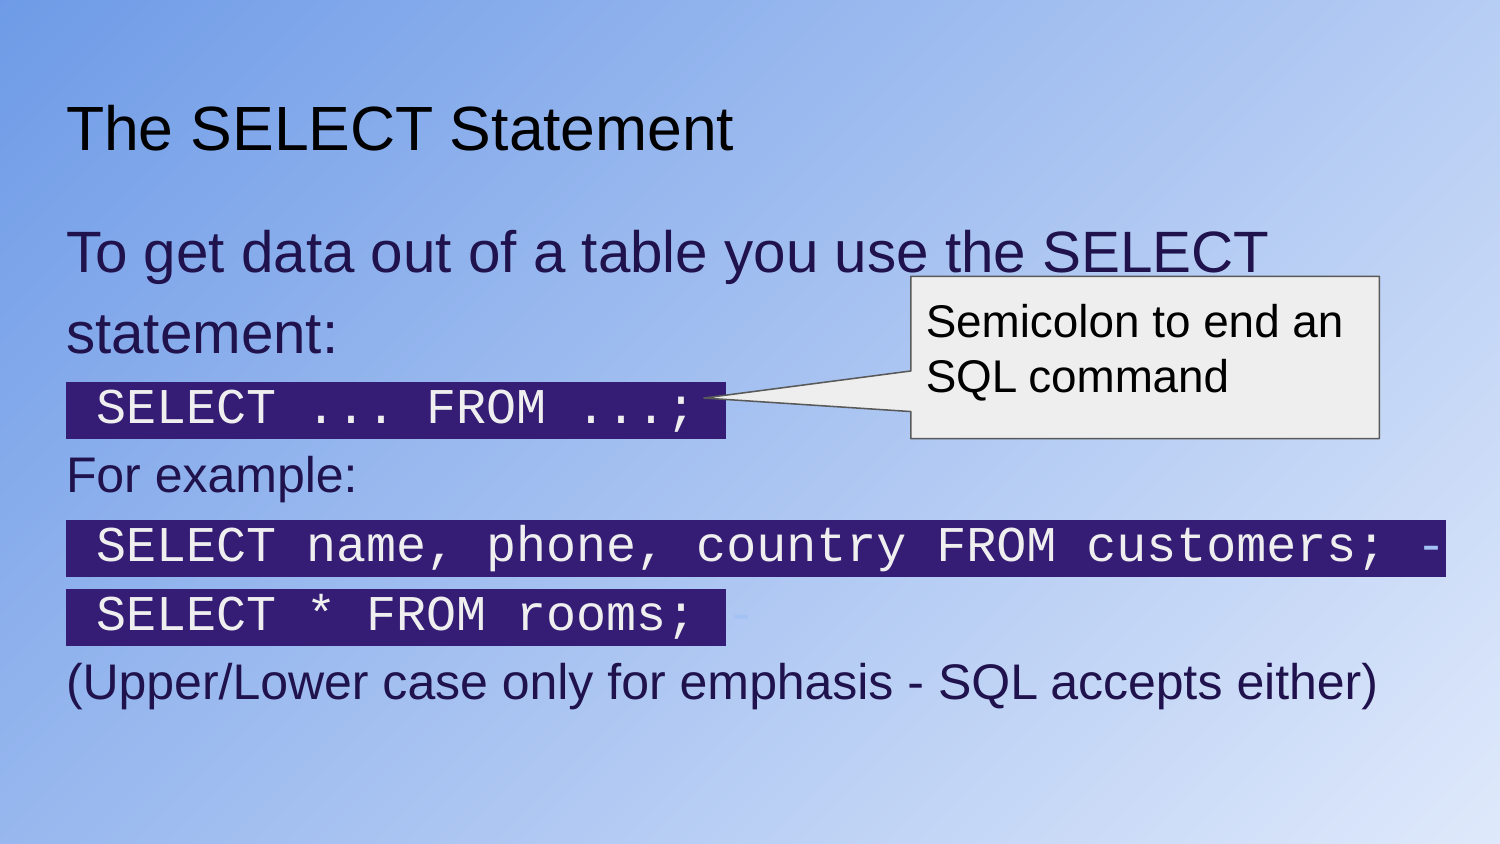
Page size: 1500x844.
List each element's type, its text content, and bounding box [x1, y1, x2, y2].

title The SELECT Statement [51, 72, 1449, 167]
list To get data out of a table you use the SELECT statement: SELECT ... FROM ...; - For example: SELECT name, phone, country FROM customers; - SELECT * FROM rooms; - (Upper/Lower case only for emphasis - SQL accepts either) [51, 189, 1476, 750]
text_box Semicolon to end an SQL command [703, 276, 1380, 439]
